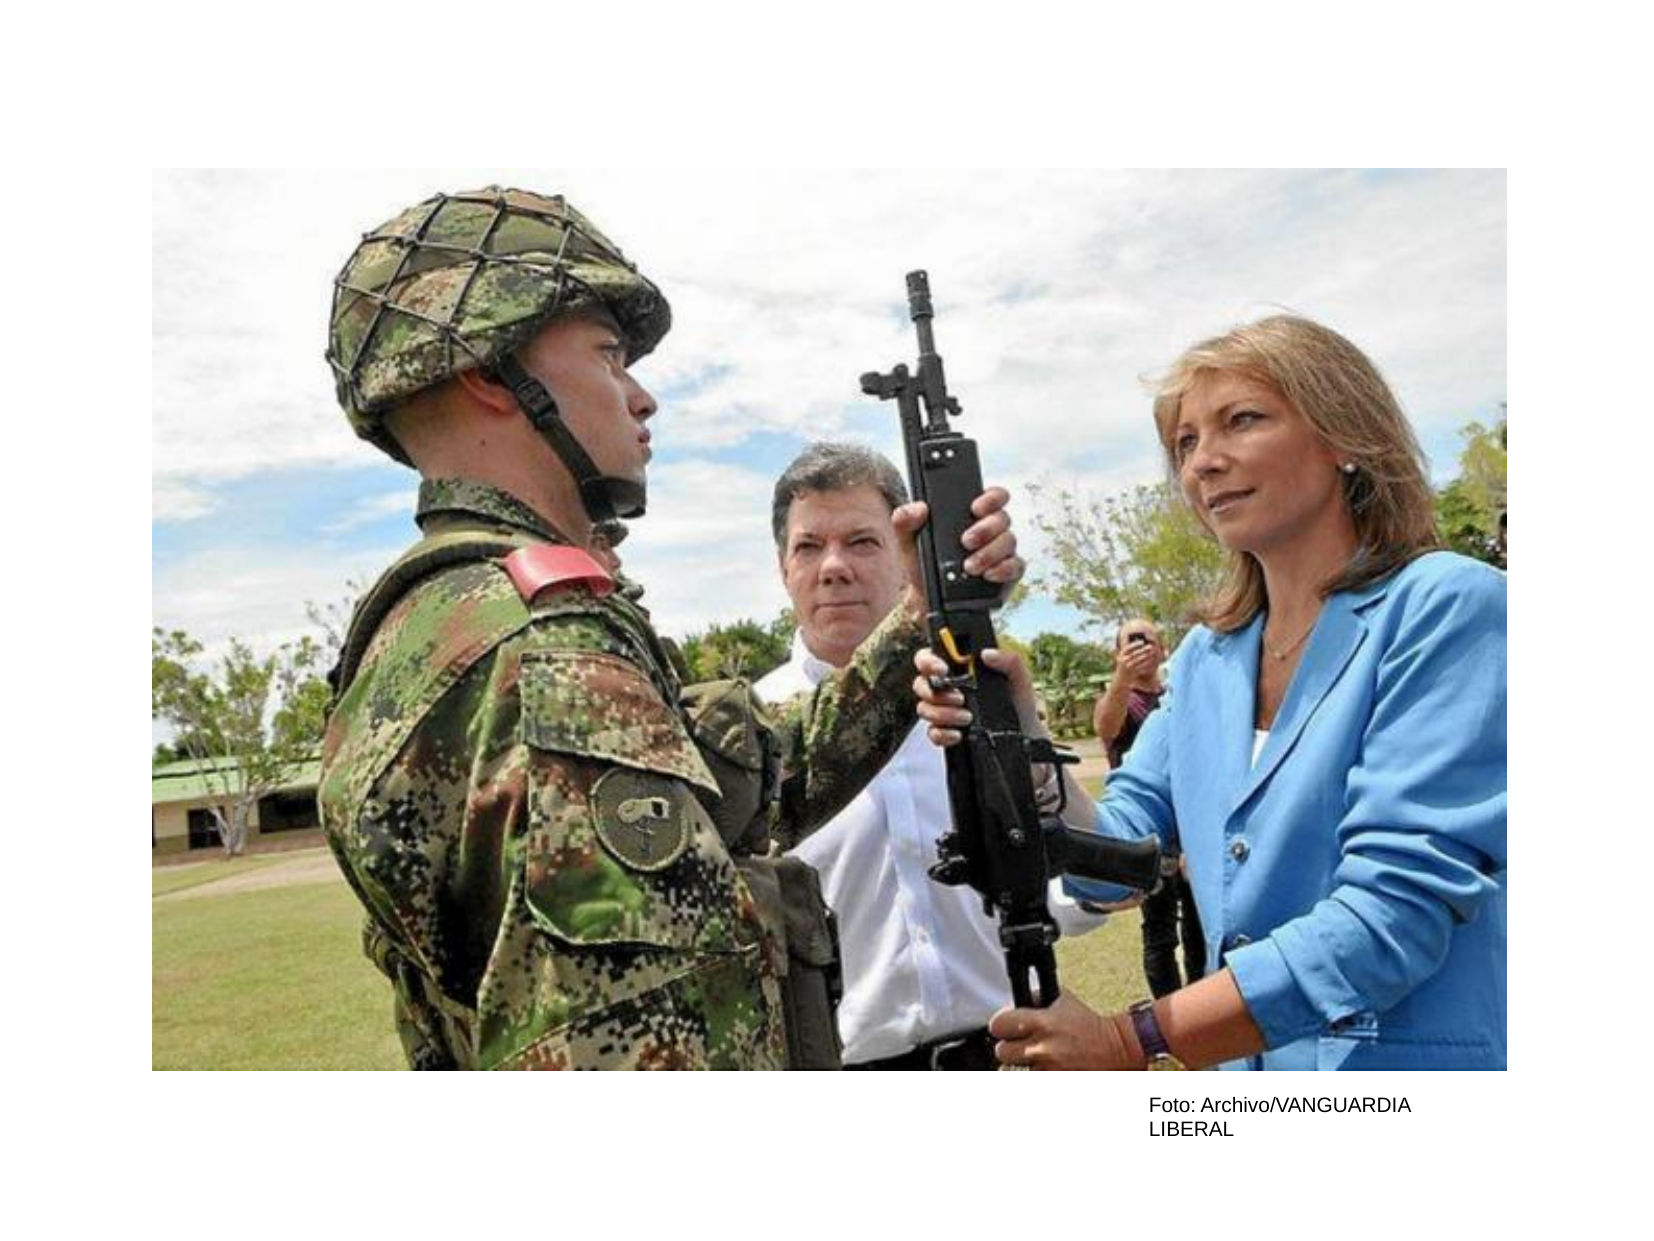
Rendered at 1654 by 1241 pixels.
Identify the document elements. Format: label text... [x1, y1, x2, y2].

text_box Foto: Archivo/VANGUARDIA LIBERAL [1134, 1086, 1516, 1126]
picture [152, 168, 1507, 1071]
